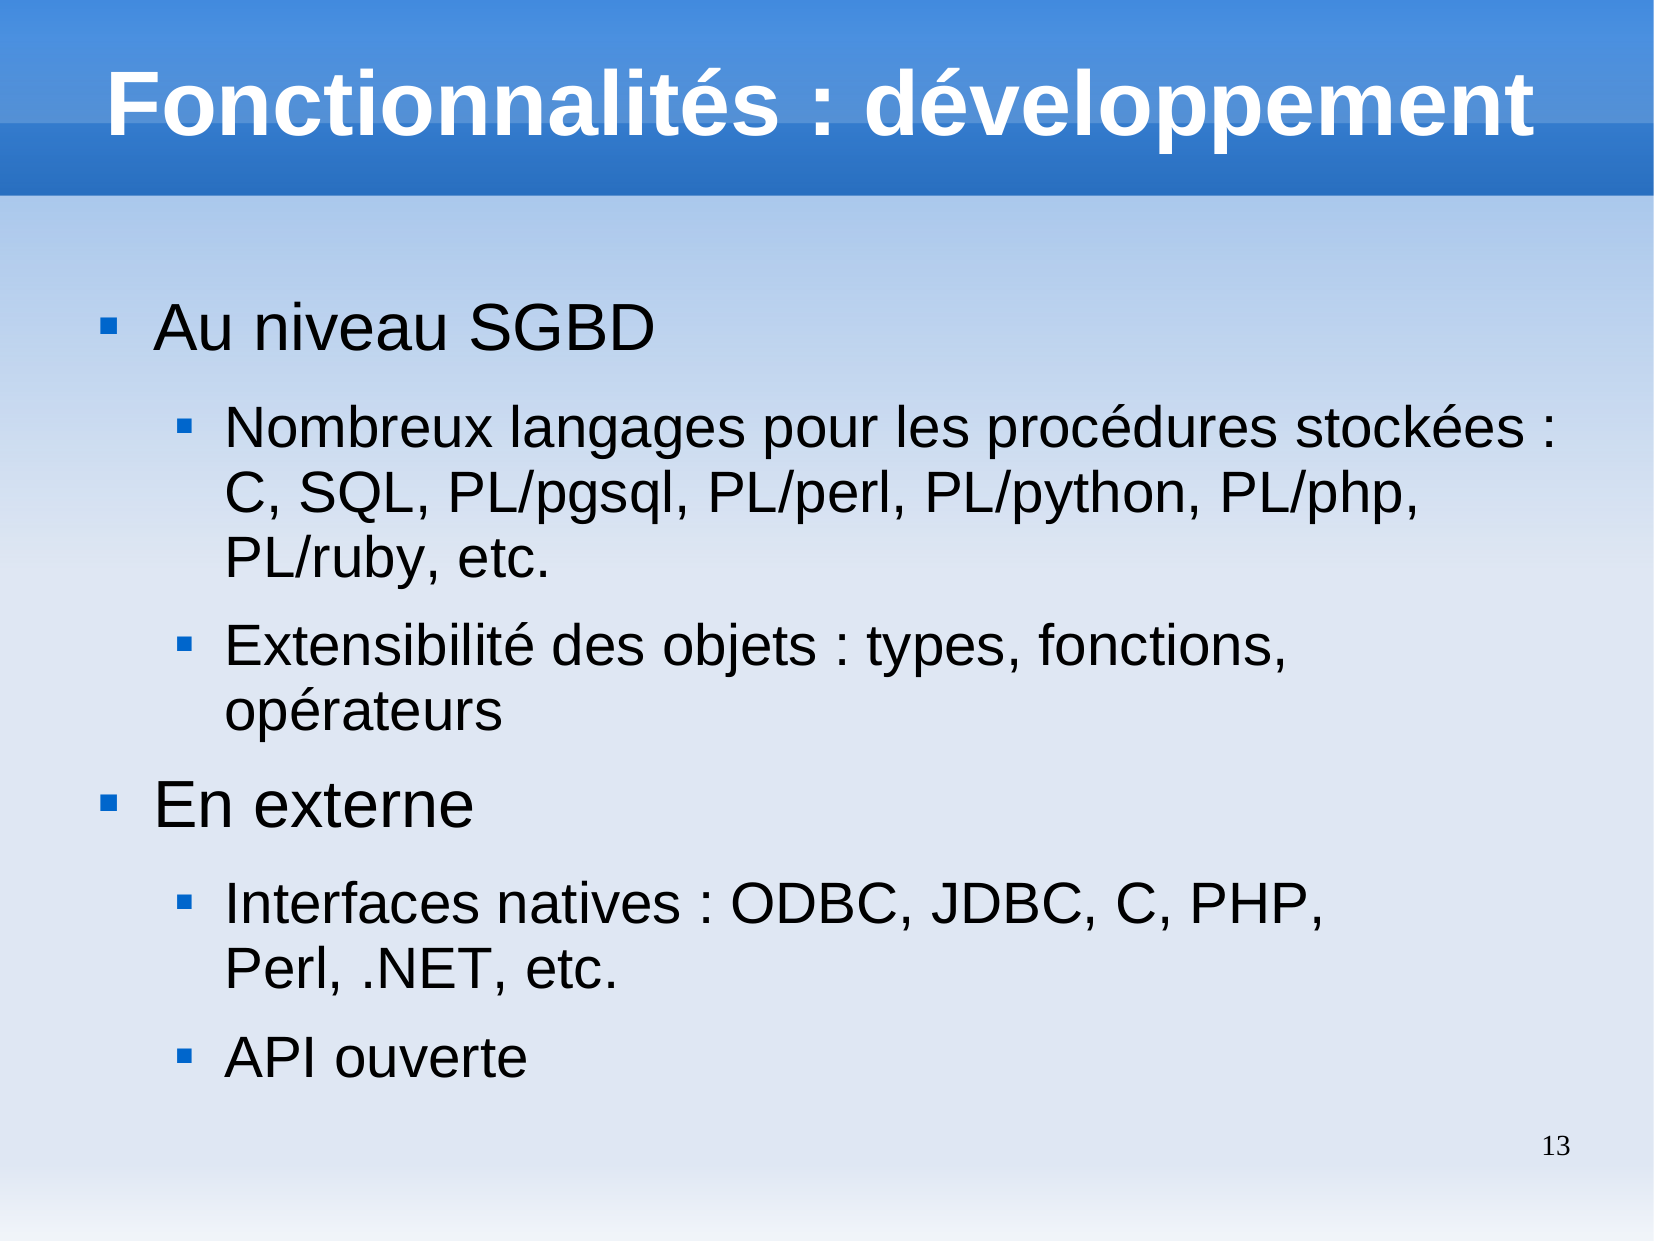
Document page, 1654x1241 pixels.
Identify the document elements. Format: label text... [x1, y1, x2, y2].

title Fonctionnalités : développement [76, 0, 1565, 208]
picture [0, 0, 1654, 1241]
list Au niveau SGBD Nombreux langages pour les procédures stockées : C, SQL, PL/pgsql, PL/perl, PL/python, PL/php, PL/ruby, etc. Extensibilité des objets : types, fonctions, opérateurs En externe Interfaces natives : ODBC, JDBC, C, PHP, Perl, .NET, etc. API ouverte [82, 290, 1571, 1094]
